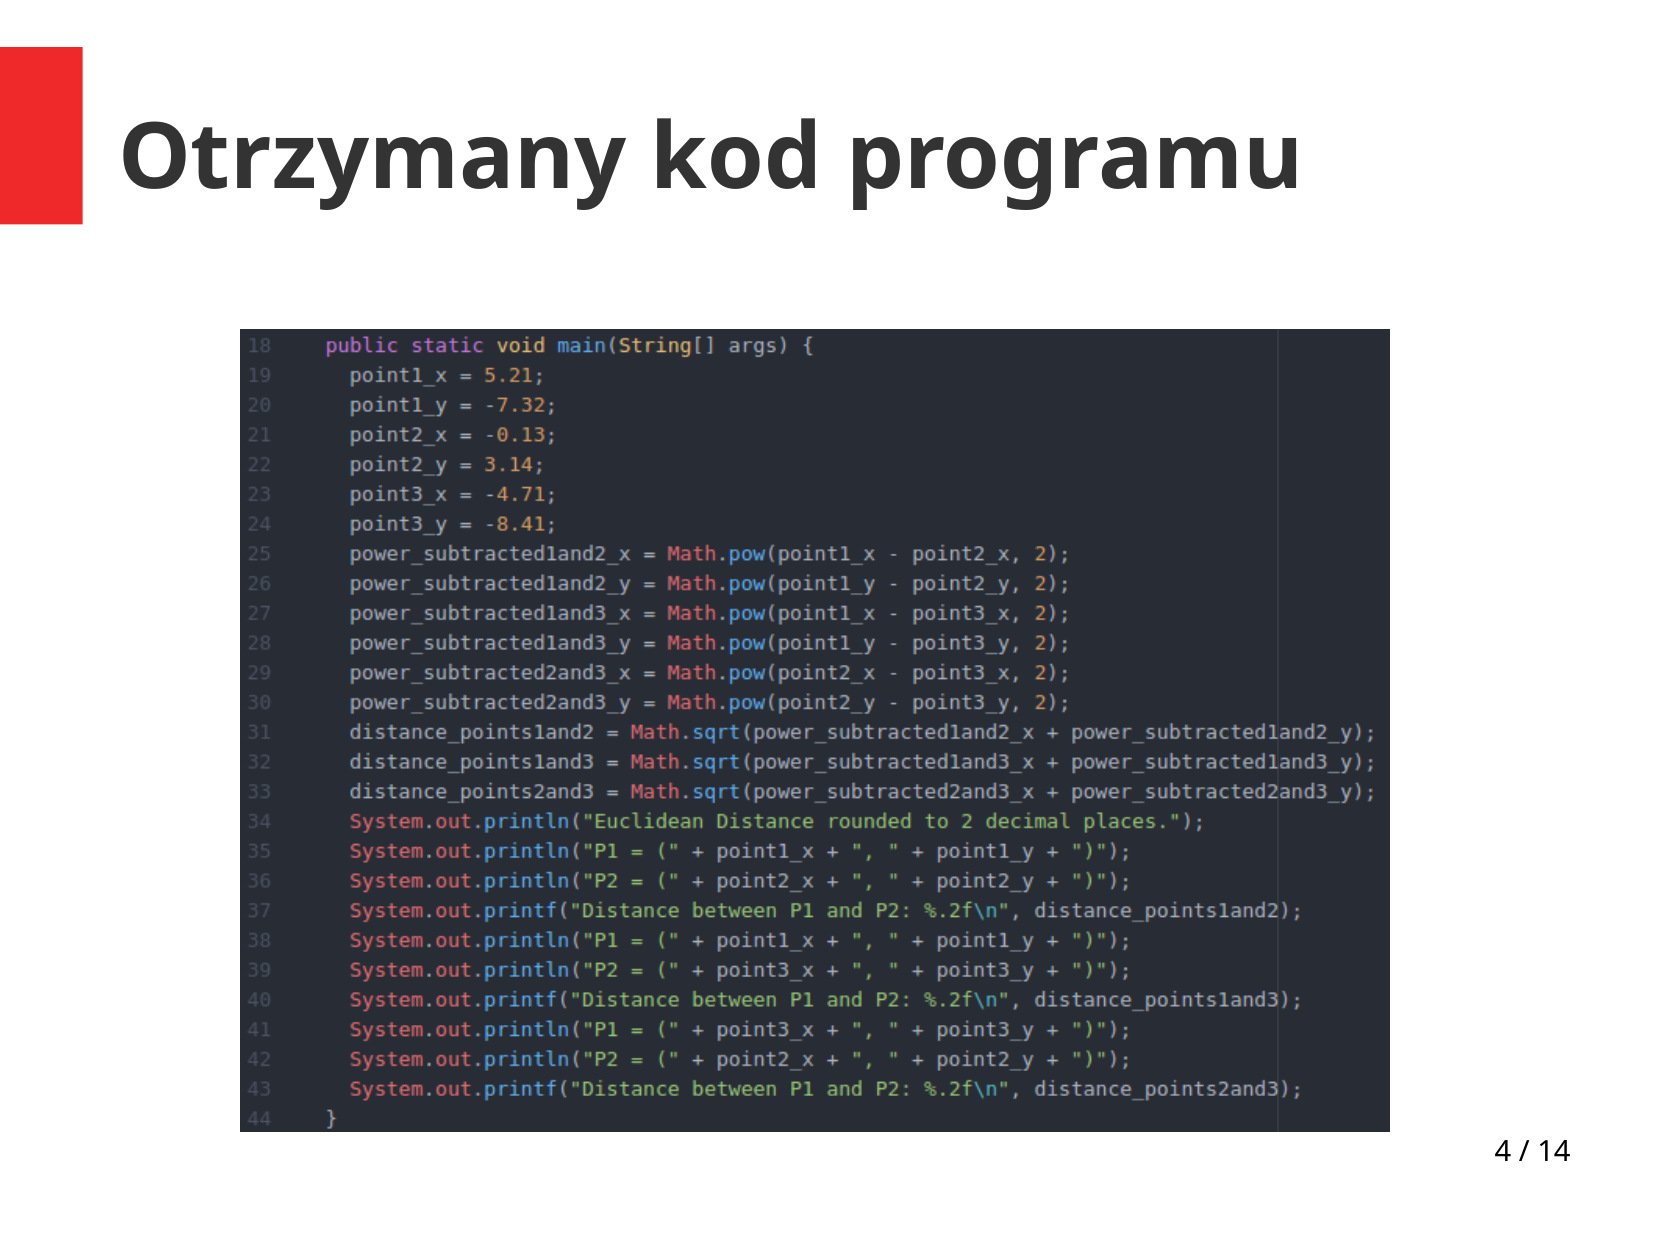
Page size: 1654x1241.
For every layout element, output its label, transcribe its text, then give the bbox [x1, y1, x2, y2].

title Otrzymany kod programu [118, 49, 1571, 257]
picture [240, 329, 1390, 1132]
